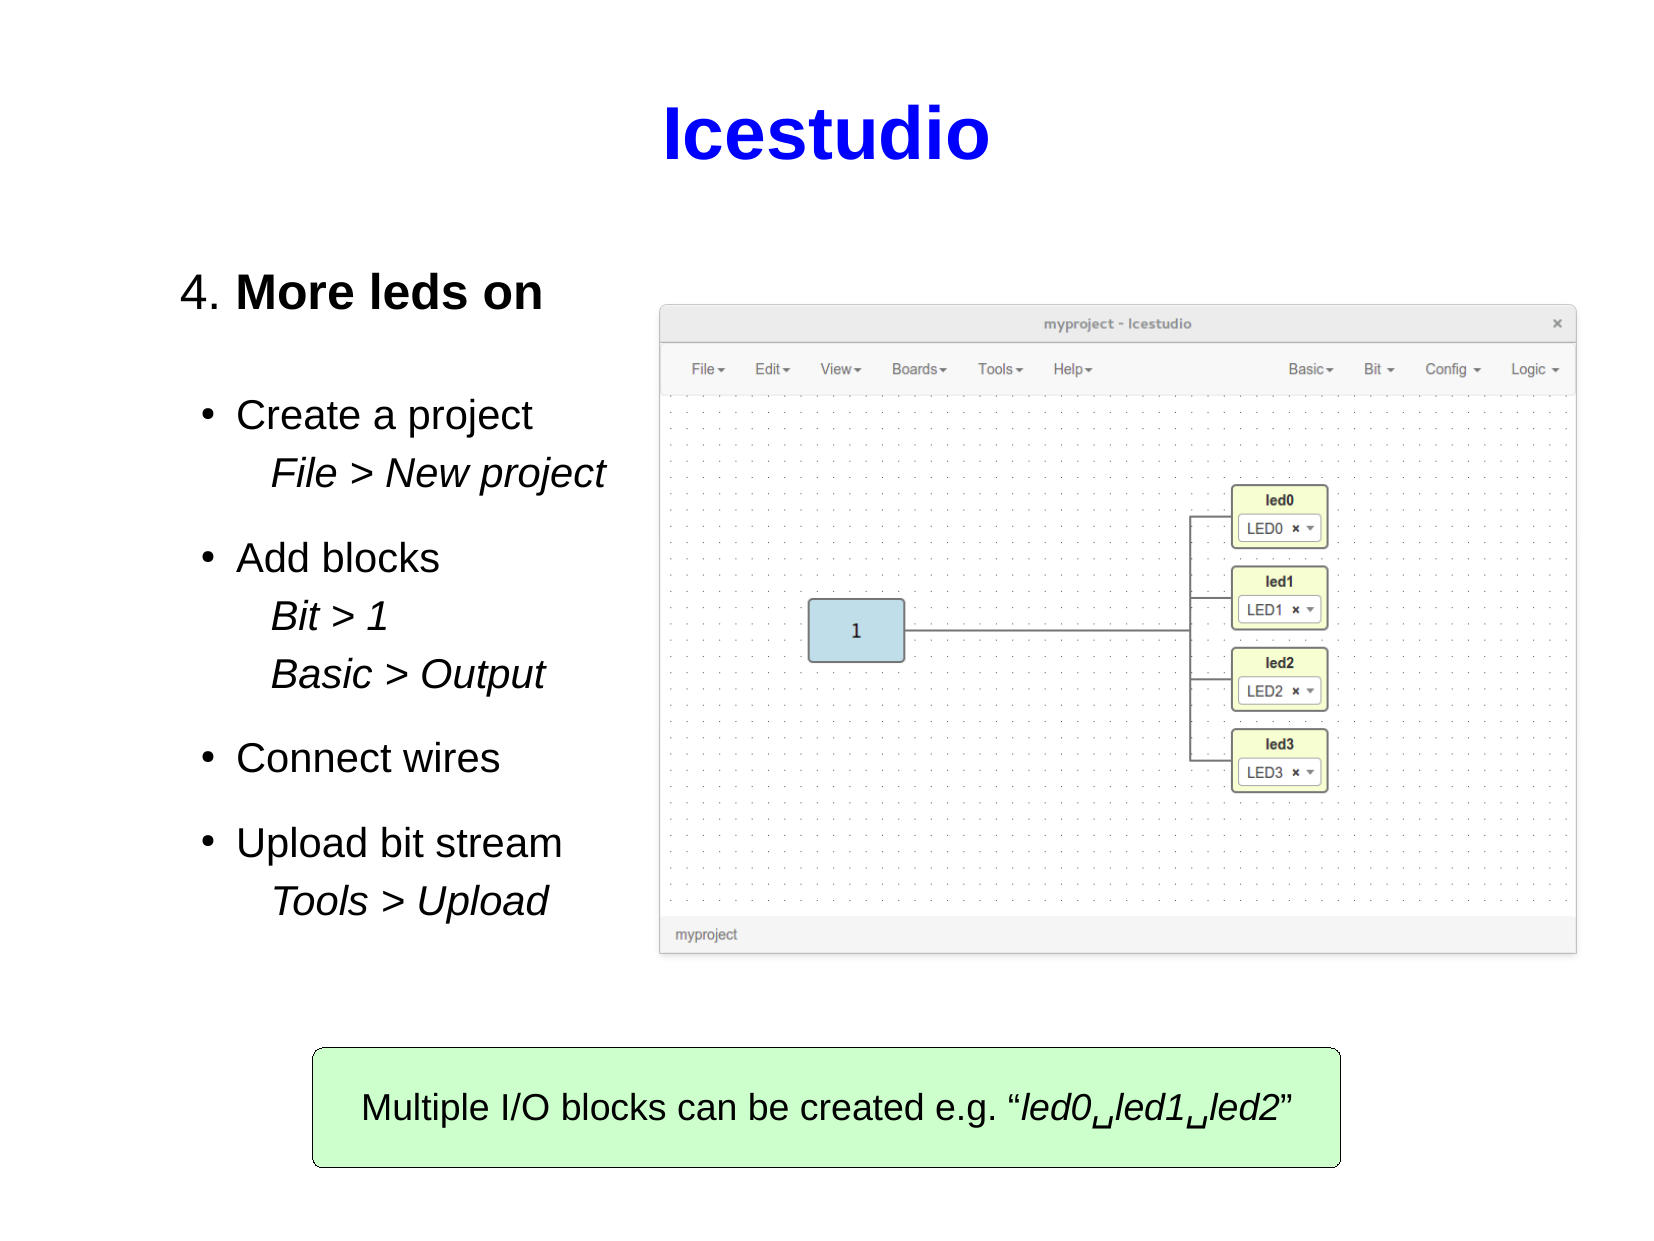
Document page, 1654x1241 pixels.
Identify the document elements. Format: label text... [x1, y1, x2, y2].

picture [652, 296, 1585, 963]
text_box Create a project File > New project Add blocks Bit > 1 Basic > Output Connect wires Upload bit stream Tools > Upload [185, 384, 1486, 1192]
text_box 4. More leds on [165, 239, 665, 345]
text_box Multiple I/O blocks can be created e.g. “led0␣led1␣led2” [312, 1047, 1341, 1168]
title Icestudio [82, 30, 1571, 238]
